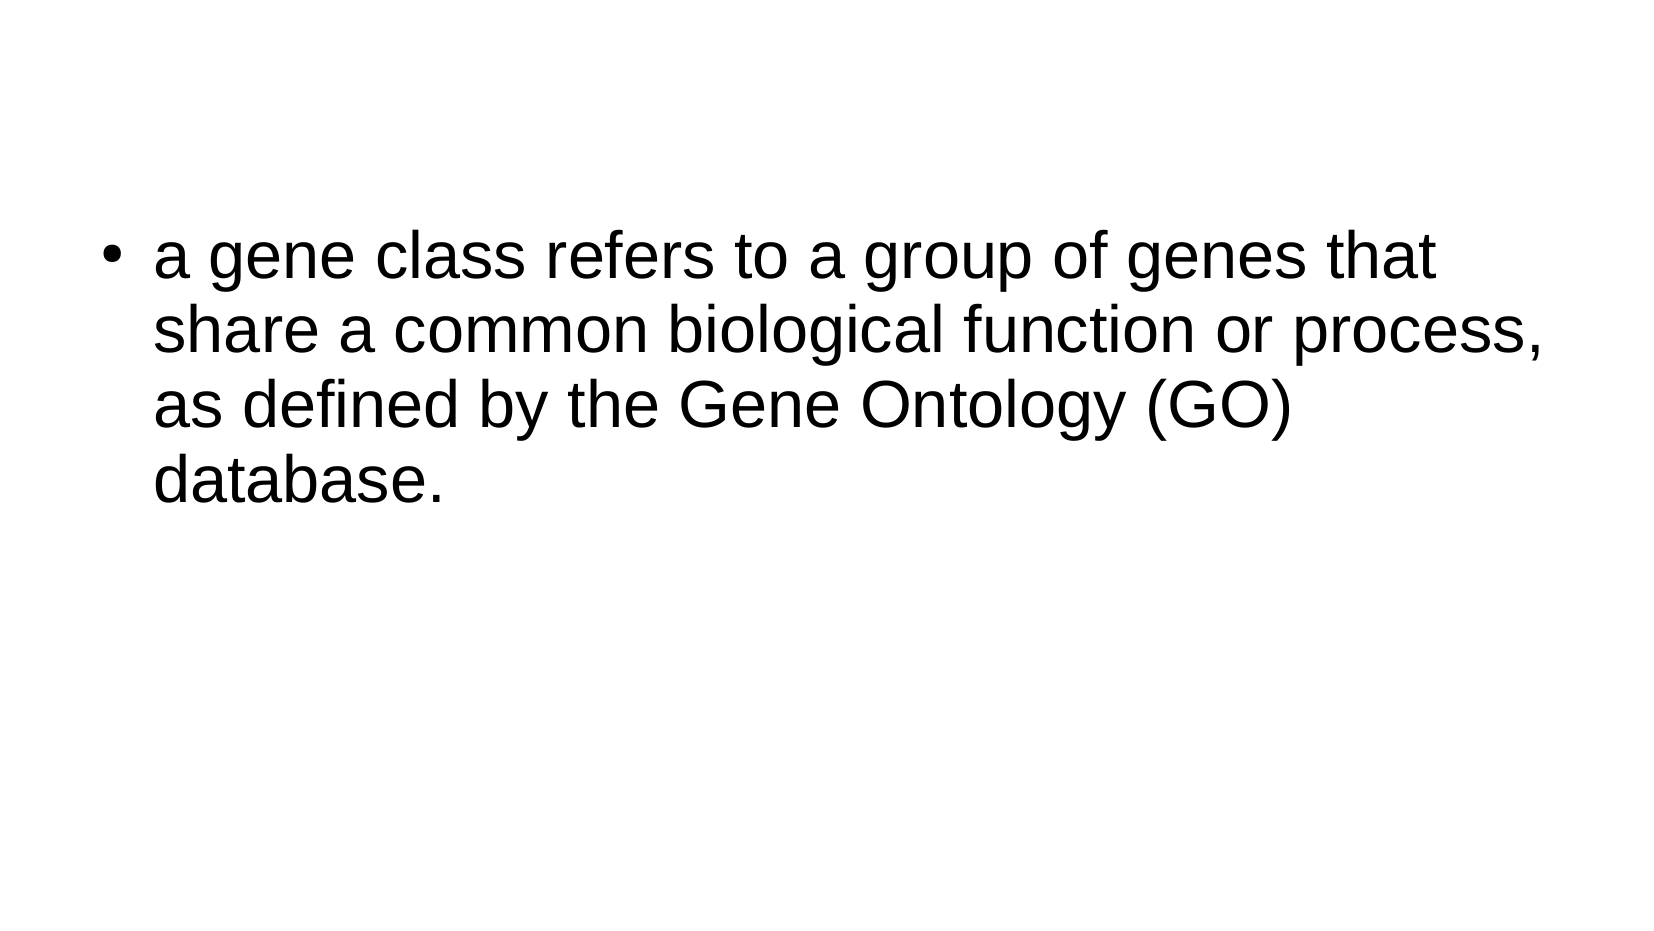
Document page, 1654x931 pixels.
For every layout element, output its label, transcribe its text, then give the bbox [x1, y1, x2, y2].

list a gene class refers to a group of genes that share a common biological function or process, as defined by the Gene Ontology (GO) database. [82, 217, 1571, 758]
